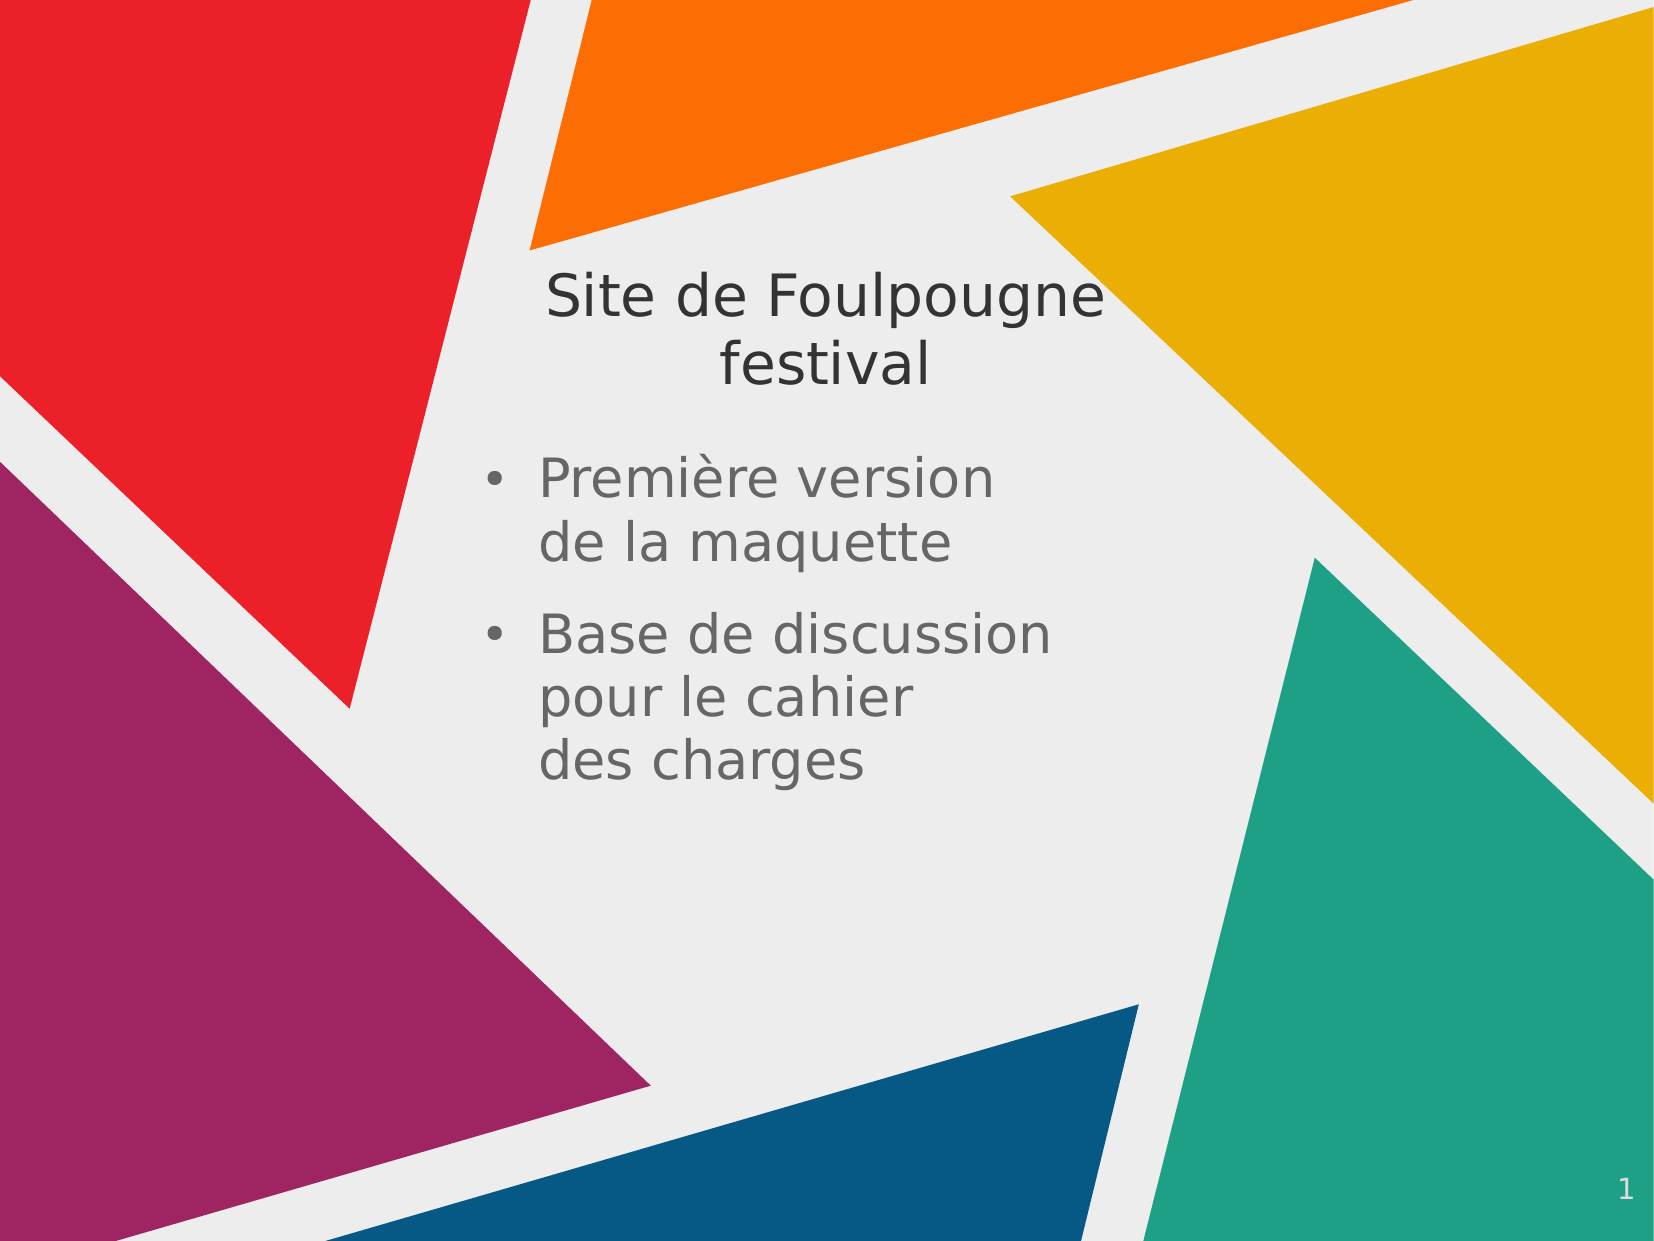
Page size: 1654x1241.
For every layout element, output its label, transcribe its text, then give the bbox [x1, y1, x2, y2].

title Site de Foulpougne festival [467, 226, 1185, 434]
list Première version de la maquette Base de discussion pour le cahier des charges [467, 447, 1191, 1005]
